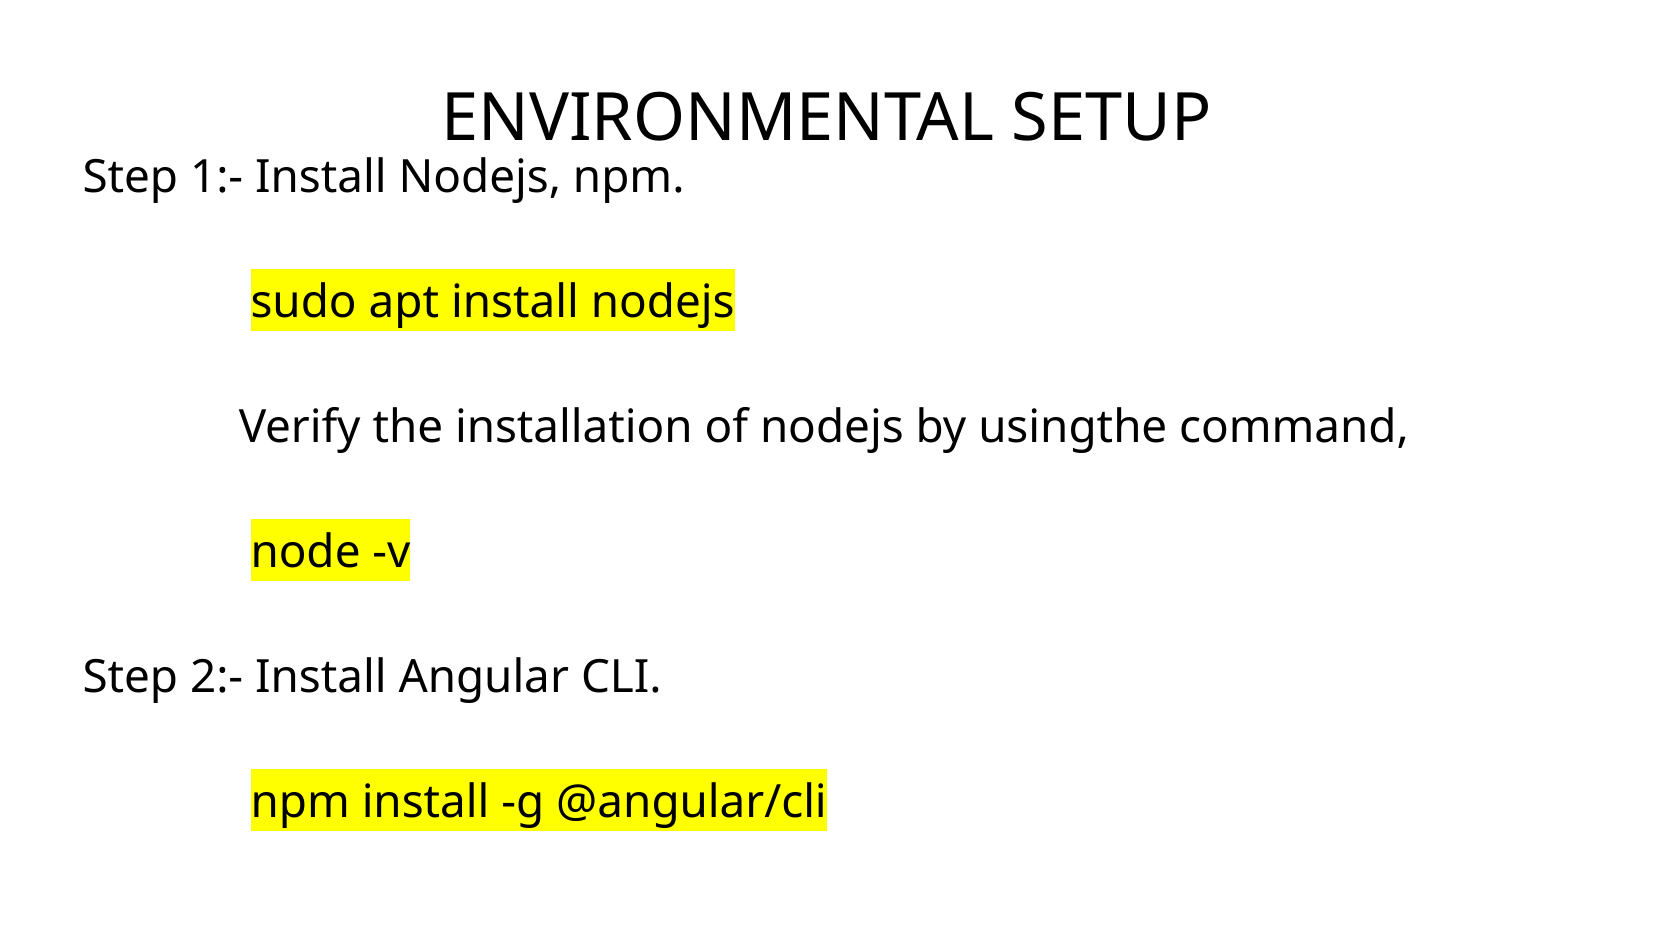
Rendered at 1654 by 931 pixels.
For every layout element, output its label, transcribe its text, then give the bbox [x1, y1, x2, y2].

subtitle Step 1:- Install Nodejs, npm. sudo apt install nodejs Verify the installation of nodejs by usingthe command, node -v Step 2:- Install Angular CLI. npm install -g @angular/cli [82, 217, 1571, 758]
title ENVIRONMENTAL SETUP [82, 37, 1571, 193]
